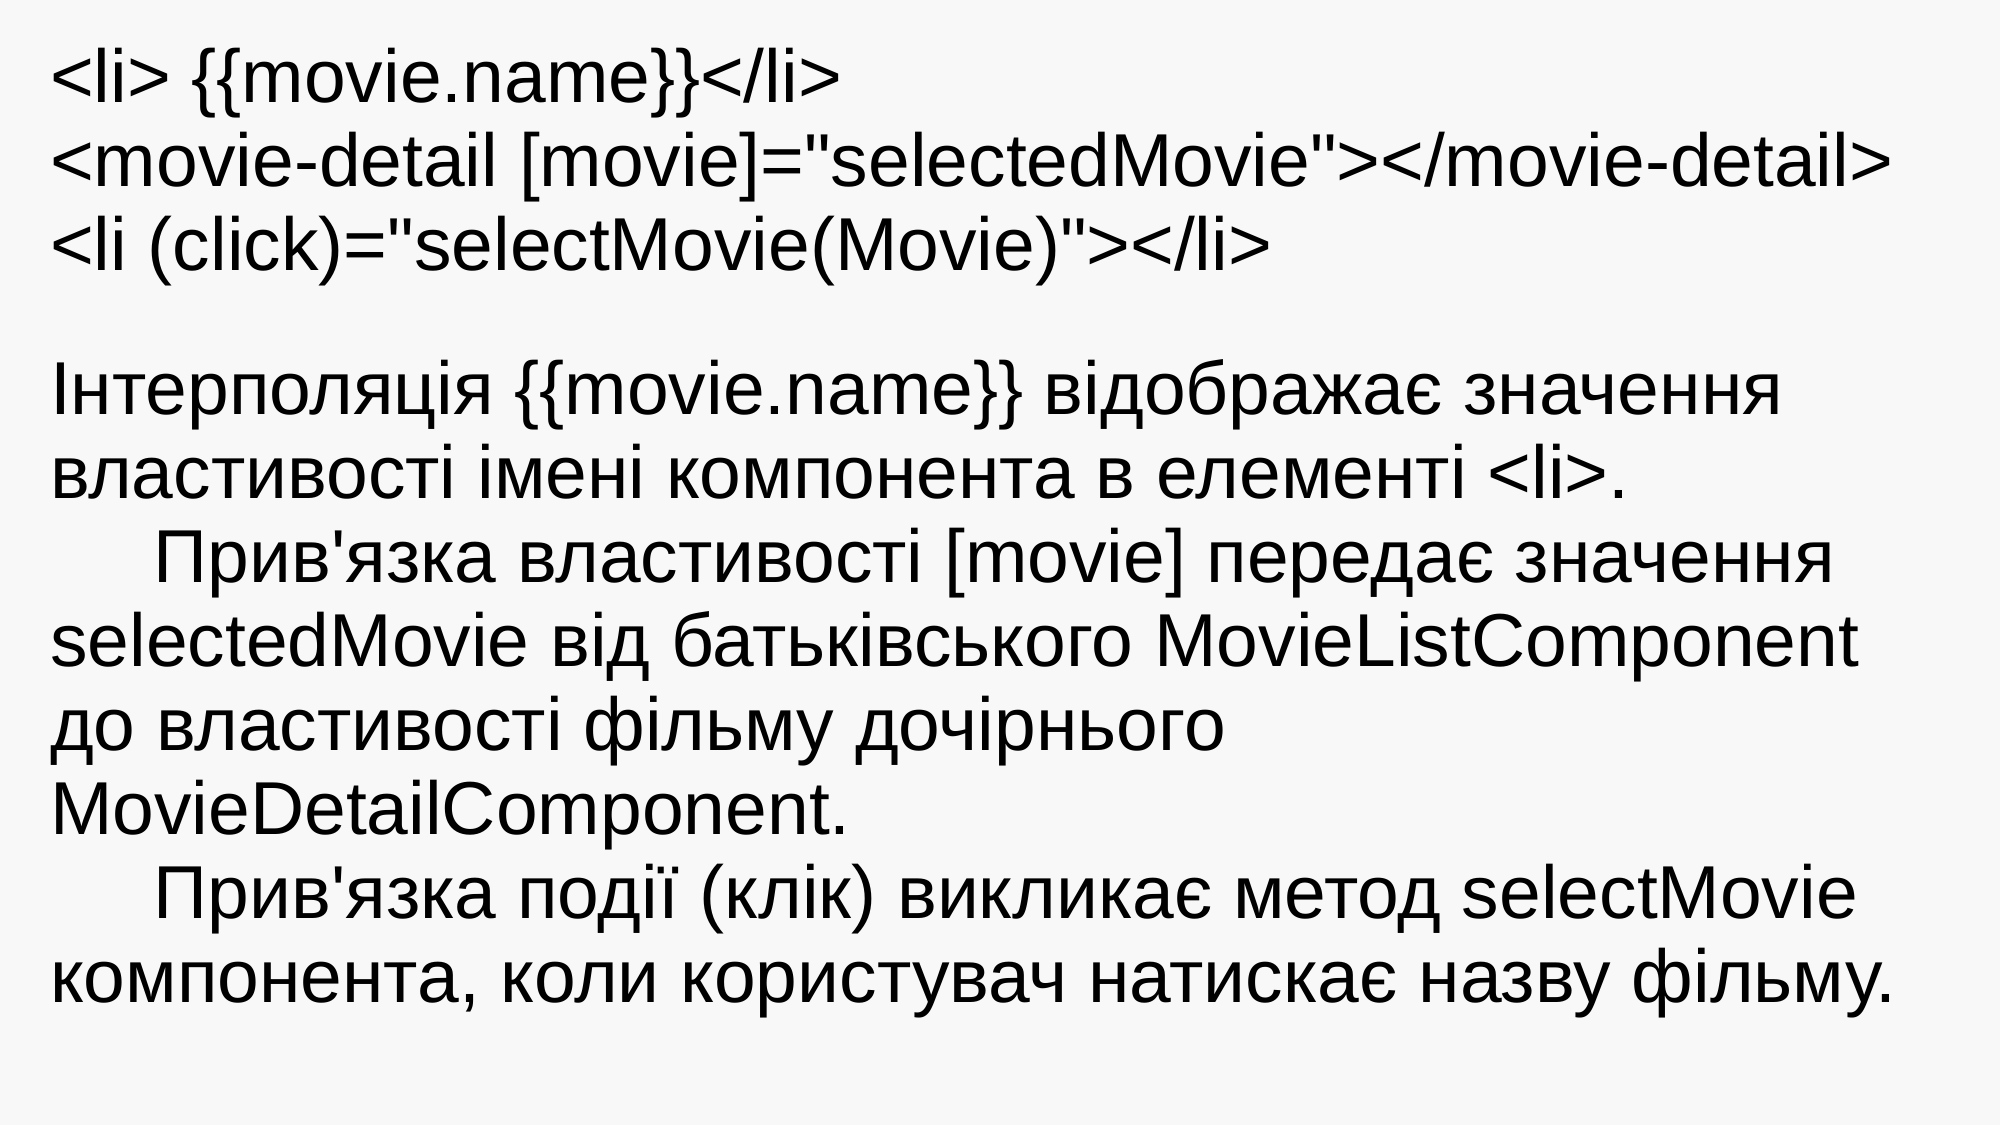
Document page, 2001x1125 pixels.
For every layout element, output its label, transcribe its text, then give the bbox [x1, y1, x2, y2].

text_box <li> {{movie.name}}</li> <movie-detail [movie]="selectedMovie"></movie-detail> <li (click)="selectMovie(Movie)"></li> [35, 27, 1949, 378]
text_box Інтерполяція {{movie.name}} відображає значення властивості імені компонента в елементі <li>. Прив'язка властивості [movie] передає значення selectedMovie від батьківського MovieListComponent до властивості фільму дочірнього MovieDetailComponent. Прив'язка події (клік) викликає метод selectMovie компонента, коли користувач натискає назву фільму. [35, 378, 1938, 1111]
